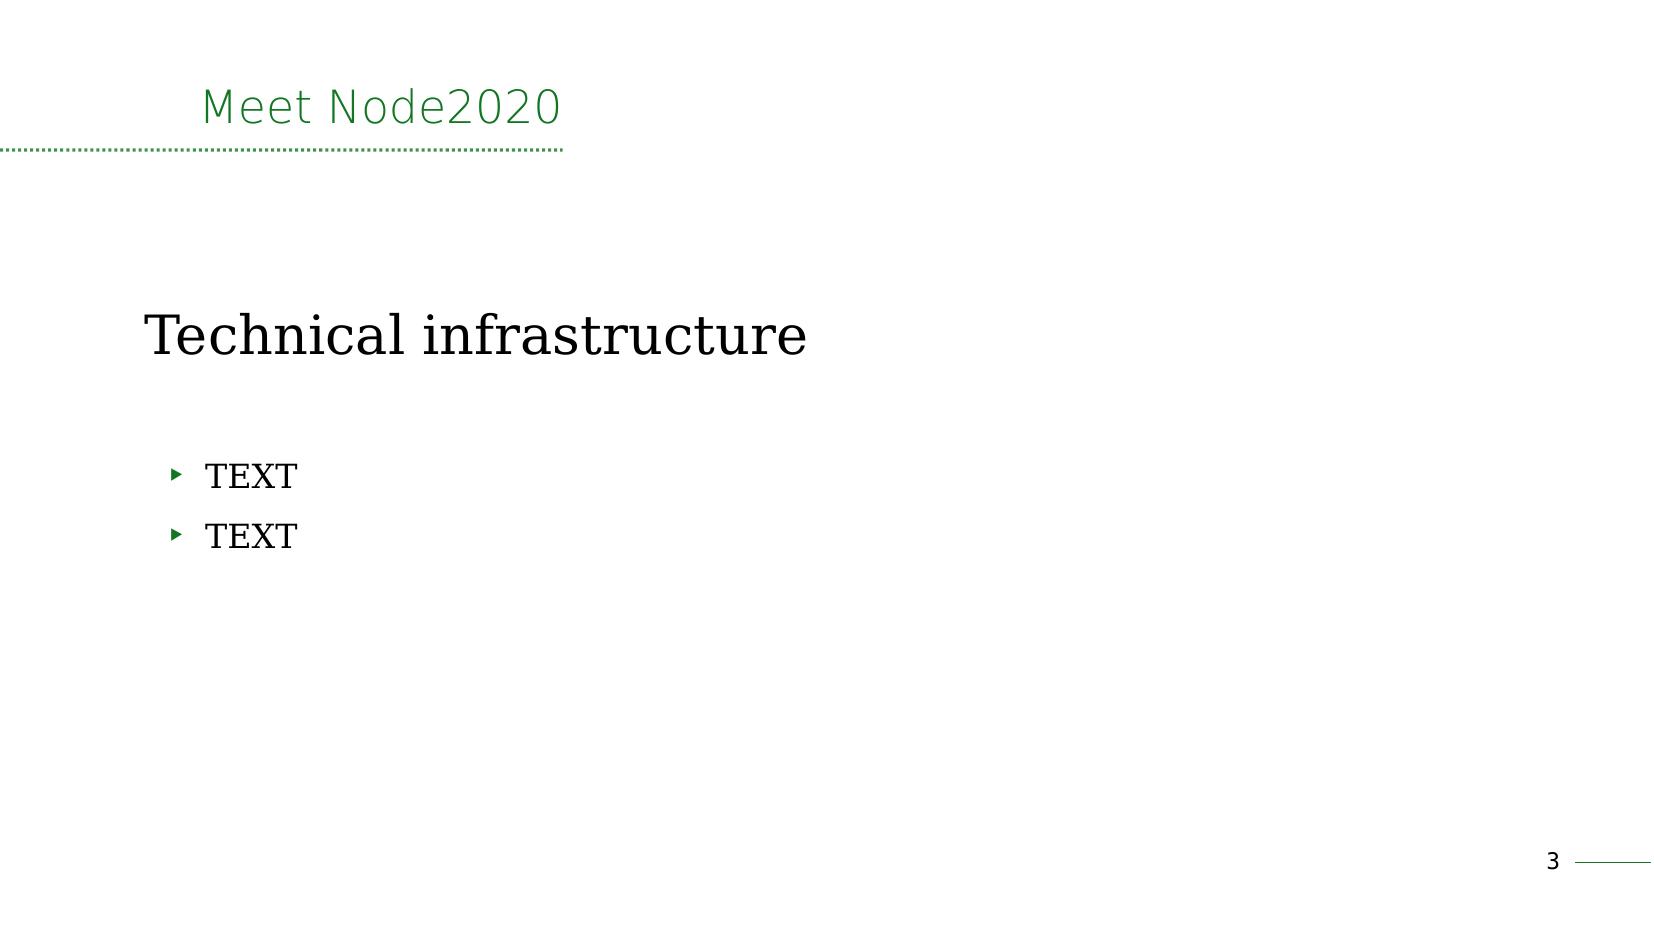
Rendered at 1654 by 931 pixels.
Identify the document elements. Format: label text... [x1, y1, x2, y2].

text_box TEXT TEXT [134, 402, 1335, 591]
text_box Technical infrastructure [108, 262, 1234, 376]
title Meet Node2020 [75, 66, 563, 151]
text_box <number> [1462, 840, 1576, 883]
